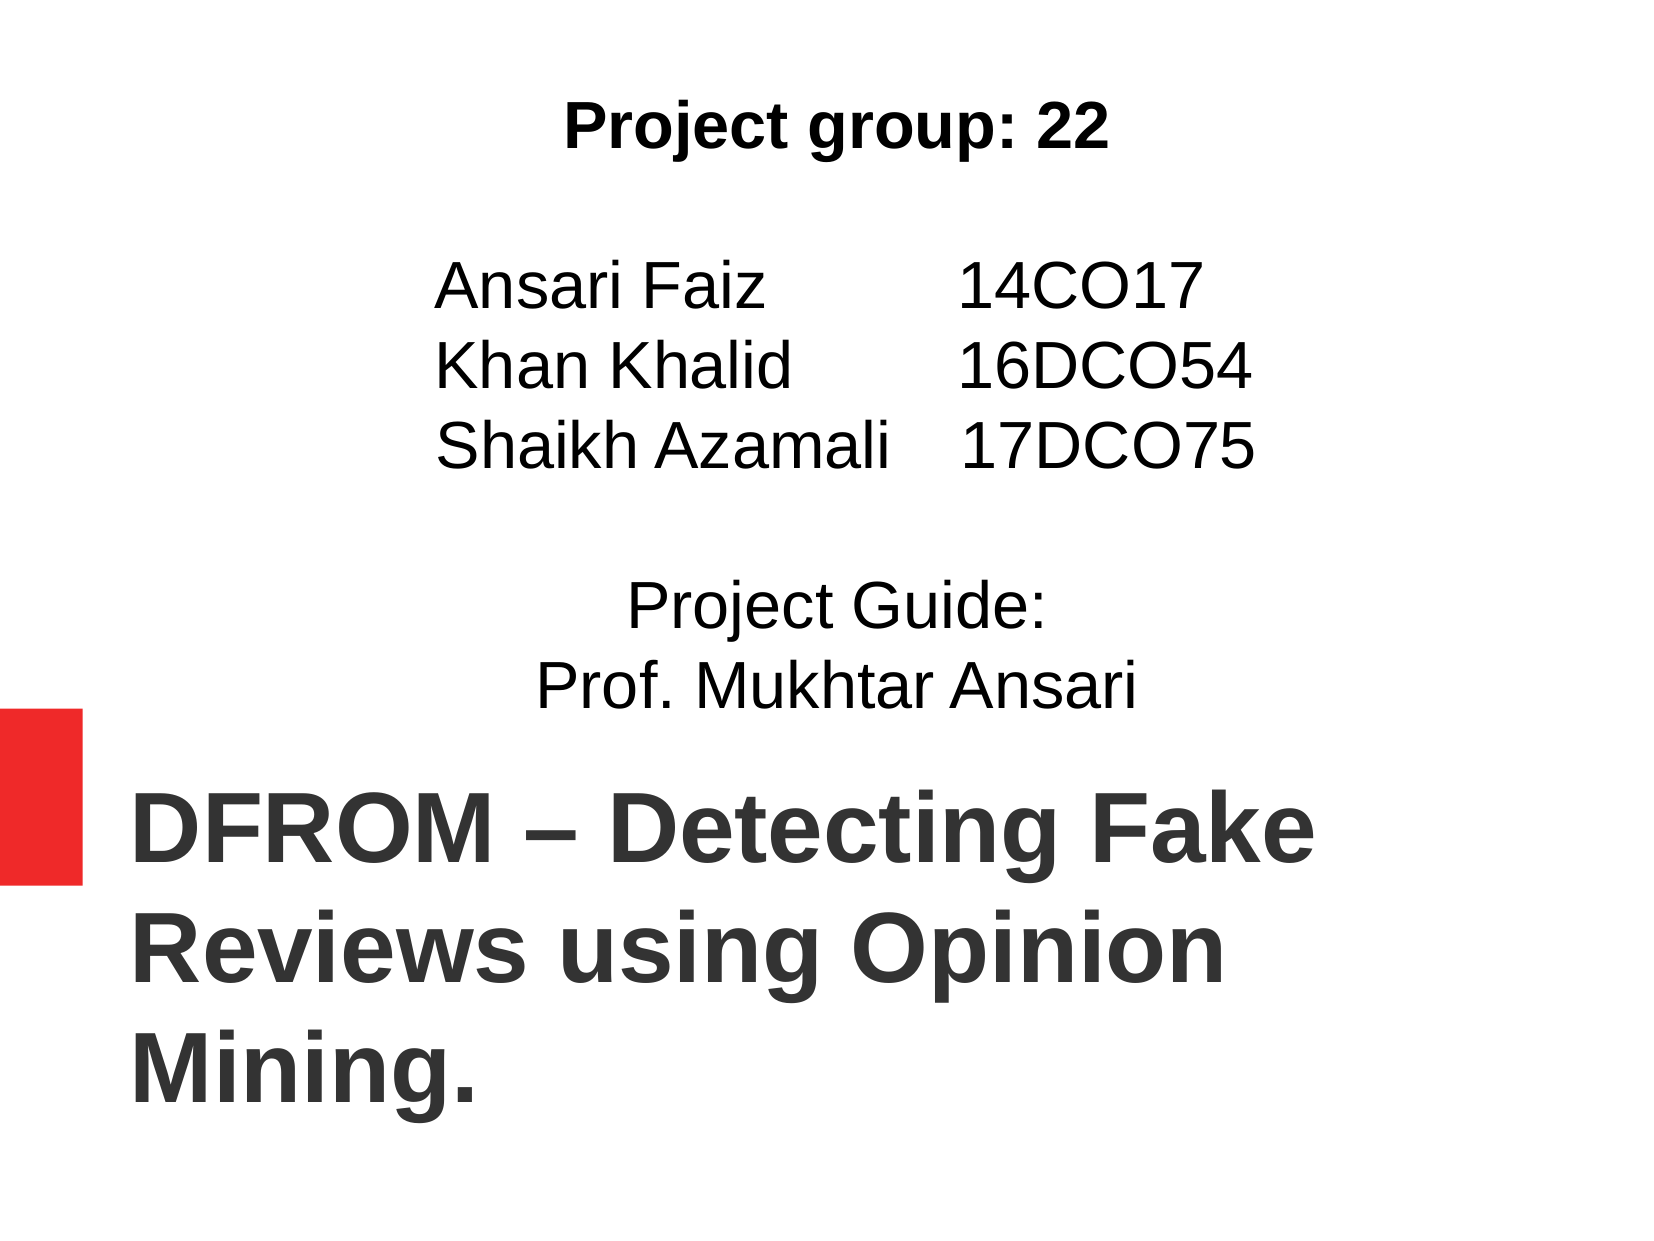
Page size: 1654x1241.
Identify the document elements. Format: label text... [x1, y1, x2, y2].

text_box DFROM – Detecting Fake Reviews using Opinion Mining. [129, 748, 1565, 1136]
text_box Project group: 22 Ansari Faiz 14CO17 Khan Khalid 16DCO54 Shaikh Azamali 17DCO75 Project Guide: Prof. Mukhtar Ansari [134, 129, 1541, 675]
